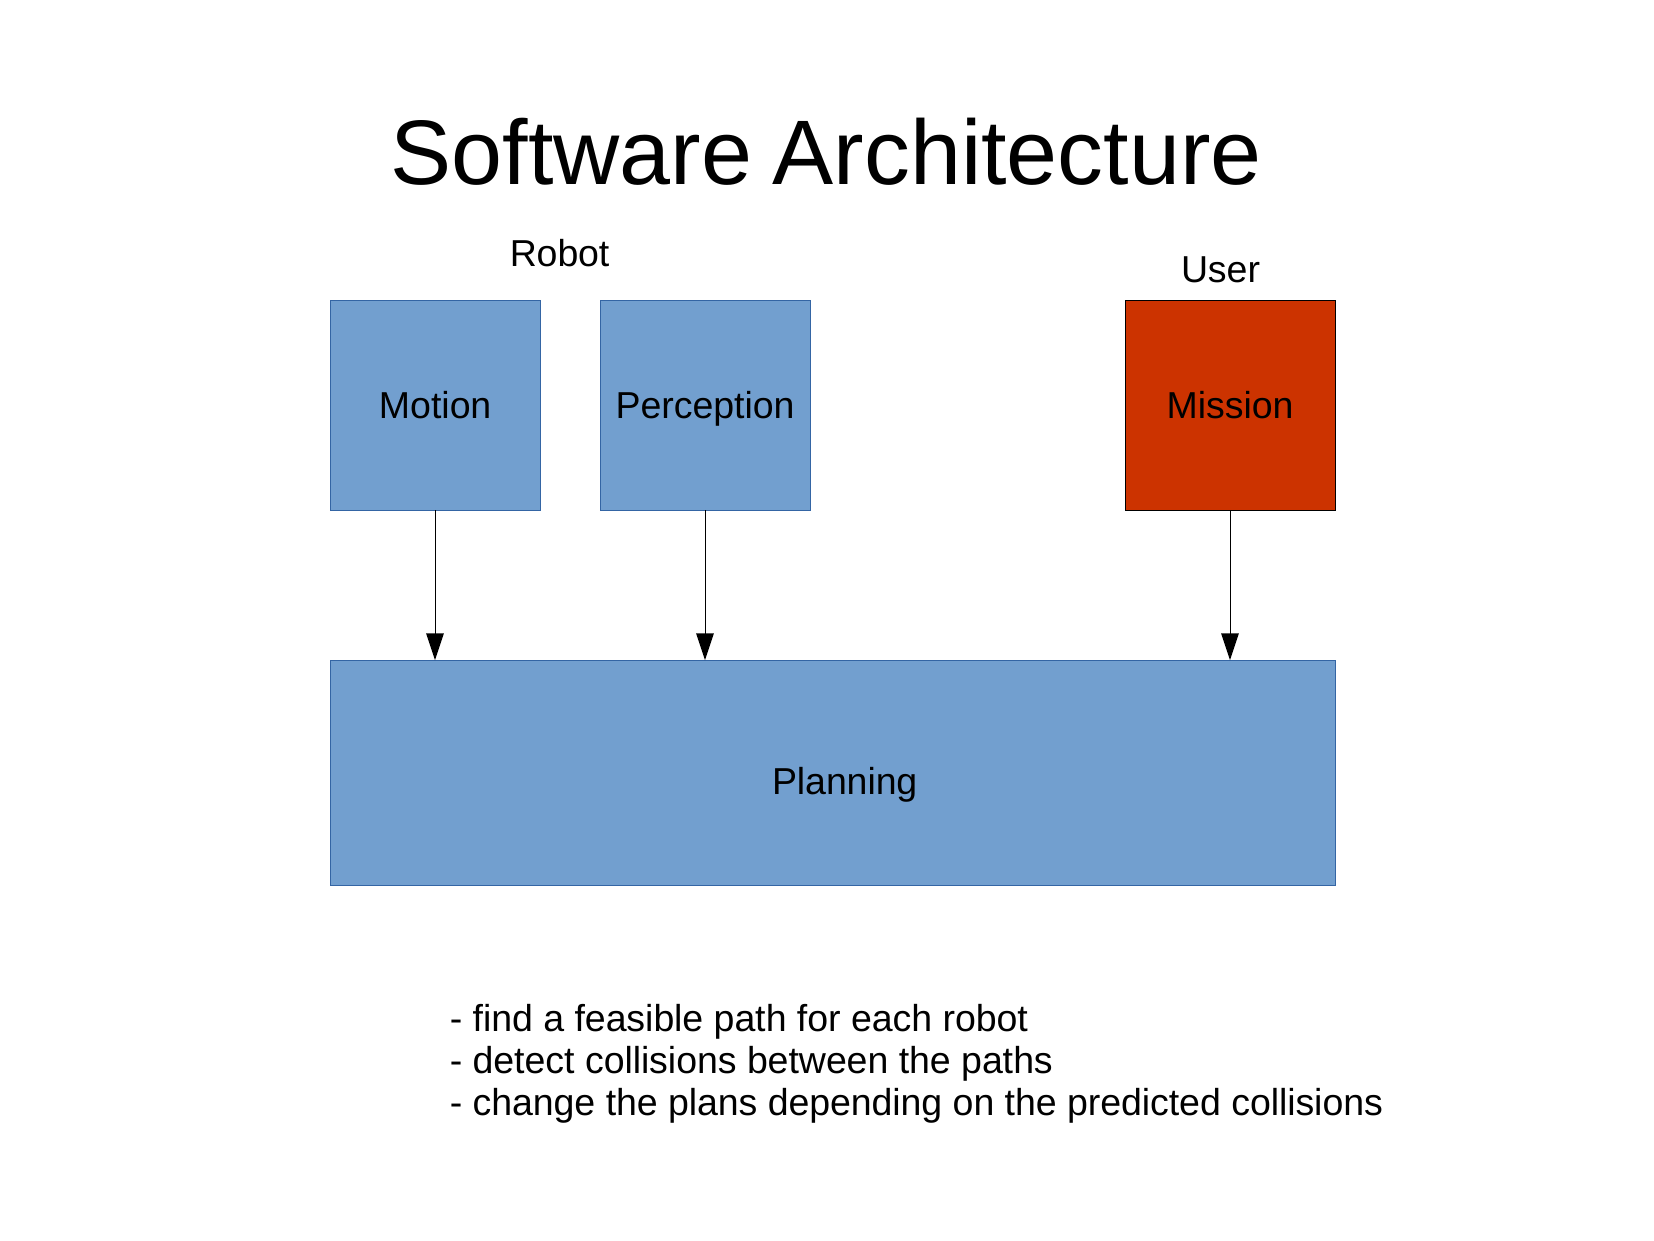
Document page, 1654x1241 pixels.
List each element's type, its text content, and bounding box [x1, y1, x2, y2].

title Software Architecture [82, 49, 1571, 257]
text_box Mission [1125, 300, 1336, 511]
text_box Motion [330, 300, 541, 511]
text_box Perception [600, 300, 811, 511]
text_box - find a feasible path for each robot - detect collisions between the paths - change the plans depending on the predicted collisions [435, 990, 1398, 1131]
text_box [330, 660, 1336, 886]
text_box Robot [495, 225, 625, 282]
text_box User [1166, 241, 1276, 299]
text_box Planning [757, 753, 1006, 811]
